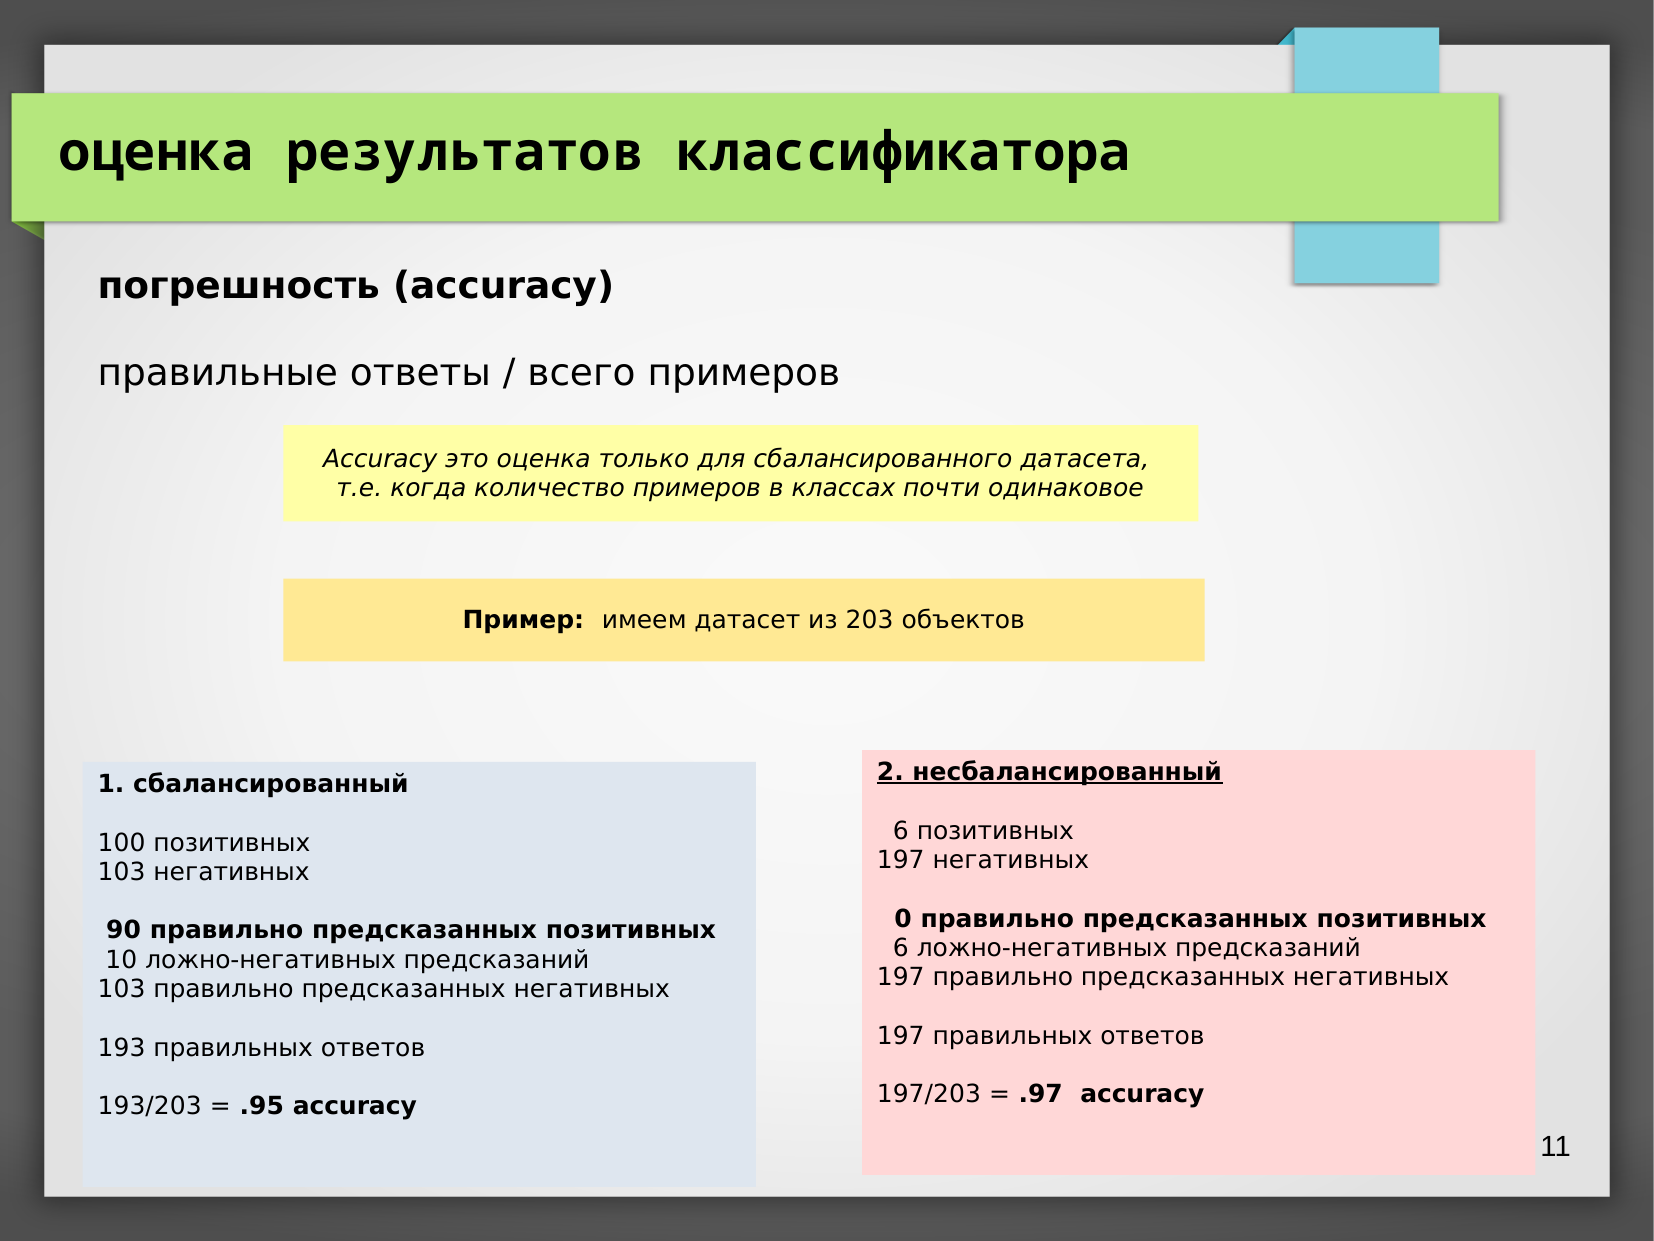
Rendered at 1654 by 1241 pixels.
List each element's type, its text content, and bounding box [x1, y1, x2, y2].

text_box 2. несбалансированный 6 позитивных 197 негативных 0 правильно предсказанных позитивных 6 ложно-негативных предсказаний 197 правильно предсказанных негативных 197 правильных ответов 197/203 = .97 accuracy [862, 750, 1536, 1175]
text_box 1. сбалансированный 100 позитивных 103 негативных 90 правильно предсказанных позитивных 10 ложно-негативных предсказаний 103 правильно предсказанных негативных 193 правильных ответов 193/203 = .95 accuracy [82, 761, 756, 1187]
text_box Accuracy это оценка только для сбалансированного датасета, т.е. когда количество примеров в классах почти одинаковое [283, 425, 1199, 522]
text_box Пример: имеем датасет из 203 объектов [283, 578, 1205, 662]
title оценка результатов классификатора [59, 109, 1217, 190]
text_box погрешность (accuracy) правильные ответы / всего примеров [82, 256, 1252, 402]
picture [0, 0, 1654, 1241]
